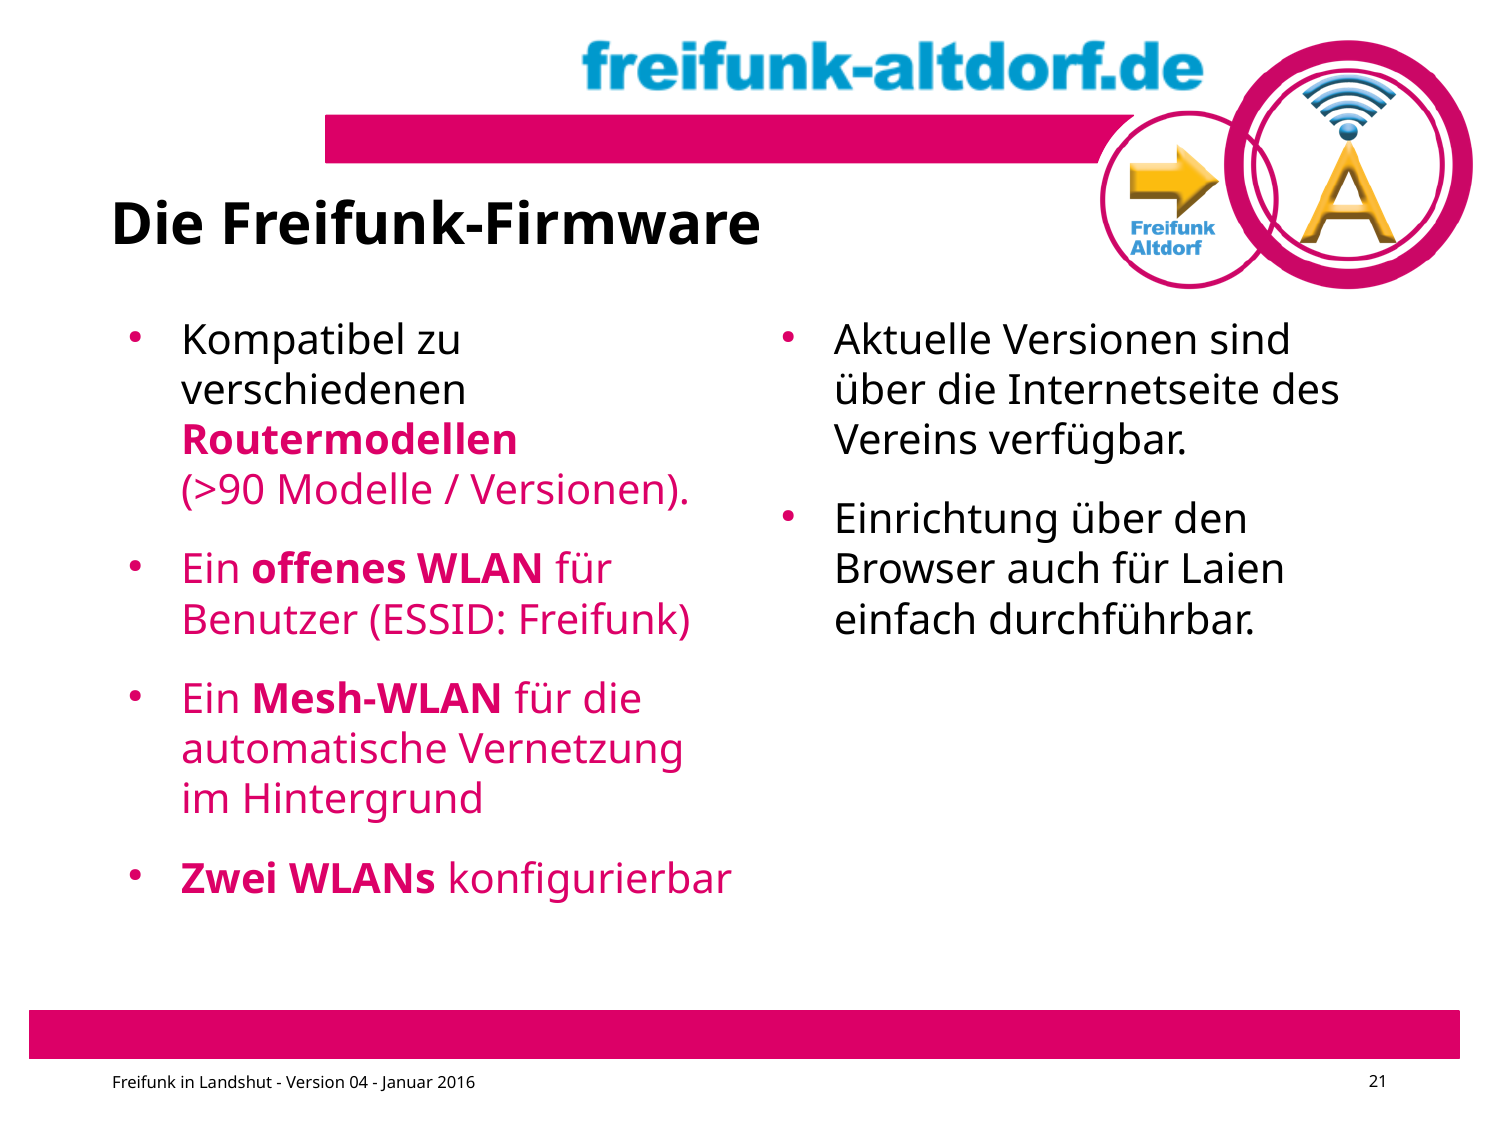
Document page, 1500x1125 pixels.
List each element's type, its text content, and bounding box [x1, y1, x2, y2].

footer Freifunk in Landshut - Version 04 - Januar 2016 [112, 1058, 1090, 1106]
title Die Freifunk-Firmware [110, 160, 1093, 282]
list Kompatibel zu verschiedenen Routermodellen (>90 Modelle / Versionen). Ein offenes WLAN für Benutzer (ESSID: Freifunk) Ein Mesh-WLAN für die automatische Vernetzung im Hintergrund Zwei WLANs konfigurierbar [110, 312, 738, 1000]
picture [562, 24, 1474, 296]
slide_number <Foliennummer> [1107, 1058, 1388, 1106]
list Aktuelle Versionen sind über die Internetseite des Vereins verfügbar. Einrichtung über den Browser auch für Laien einfach durchführbar. [762, 312, 1392, 1000]
